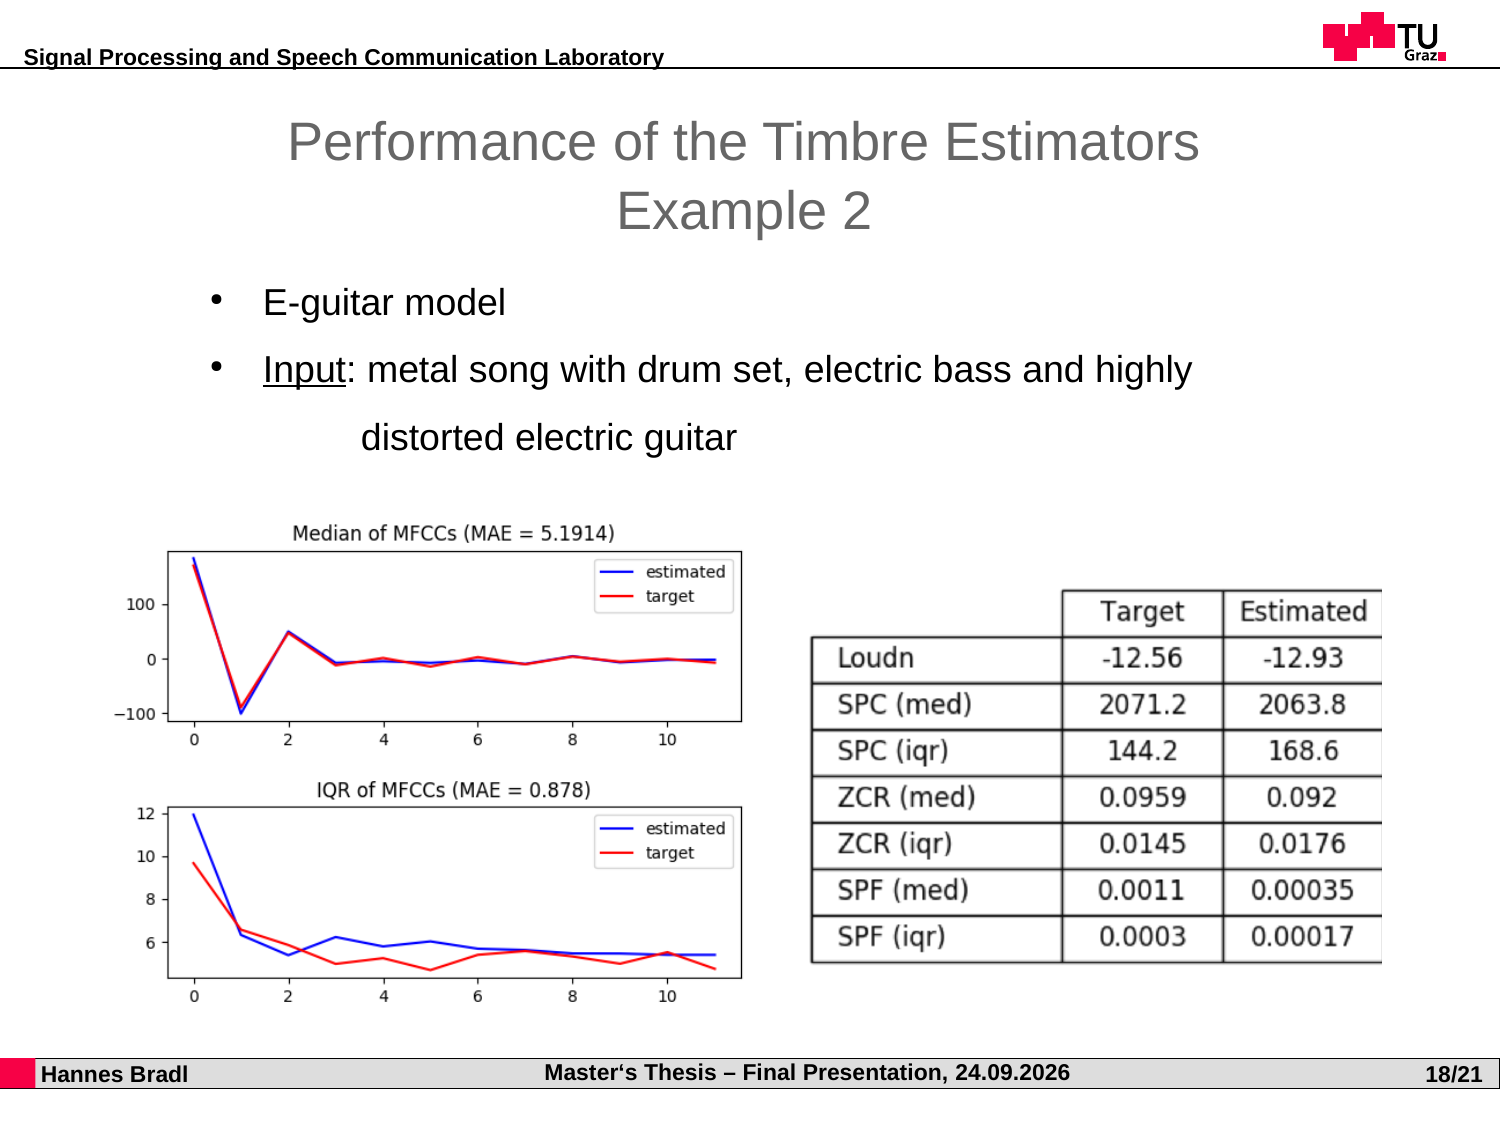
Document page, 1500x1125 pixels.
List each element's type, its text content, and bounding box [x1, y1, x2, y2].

picture [106, 507, 756, 1004]
list E-guitar model Input: metal song with drum set, electric bass and highly distorted electric guitar [177, 248, 1312, 426]
list Performance of the Timbre Estimators Example 2 [107, 106, 1382, 201]
picture [803, 578, 1382, 969]
